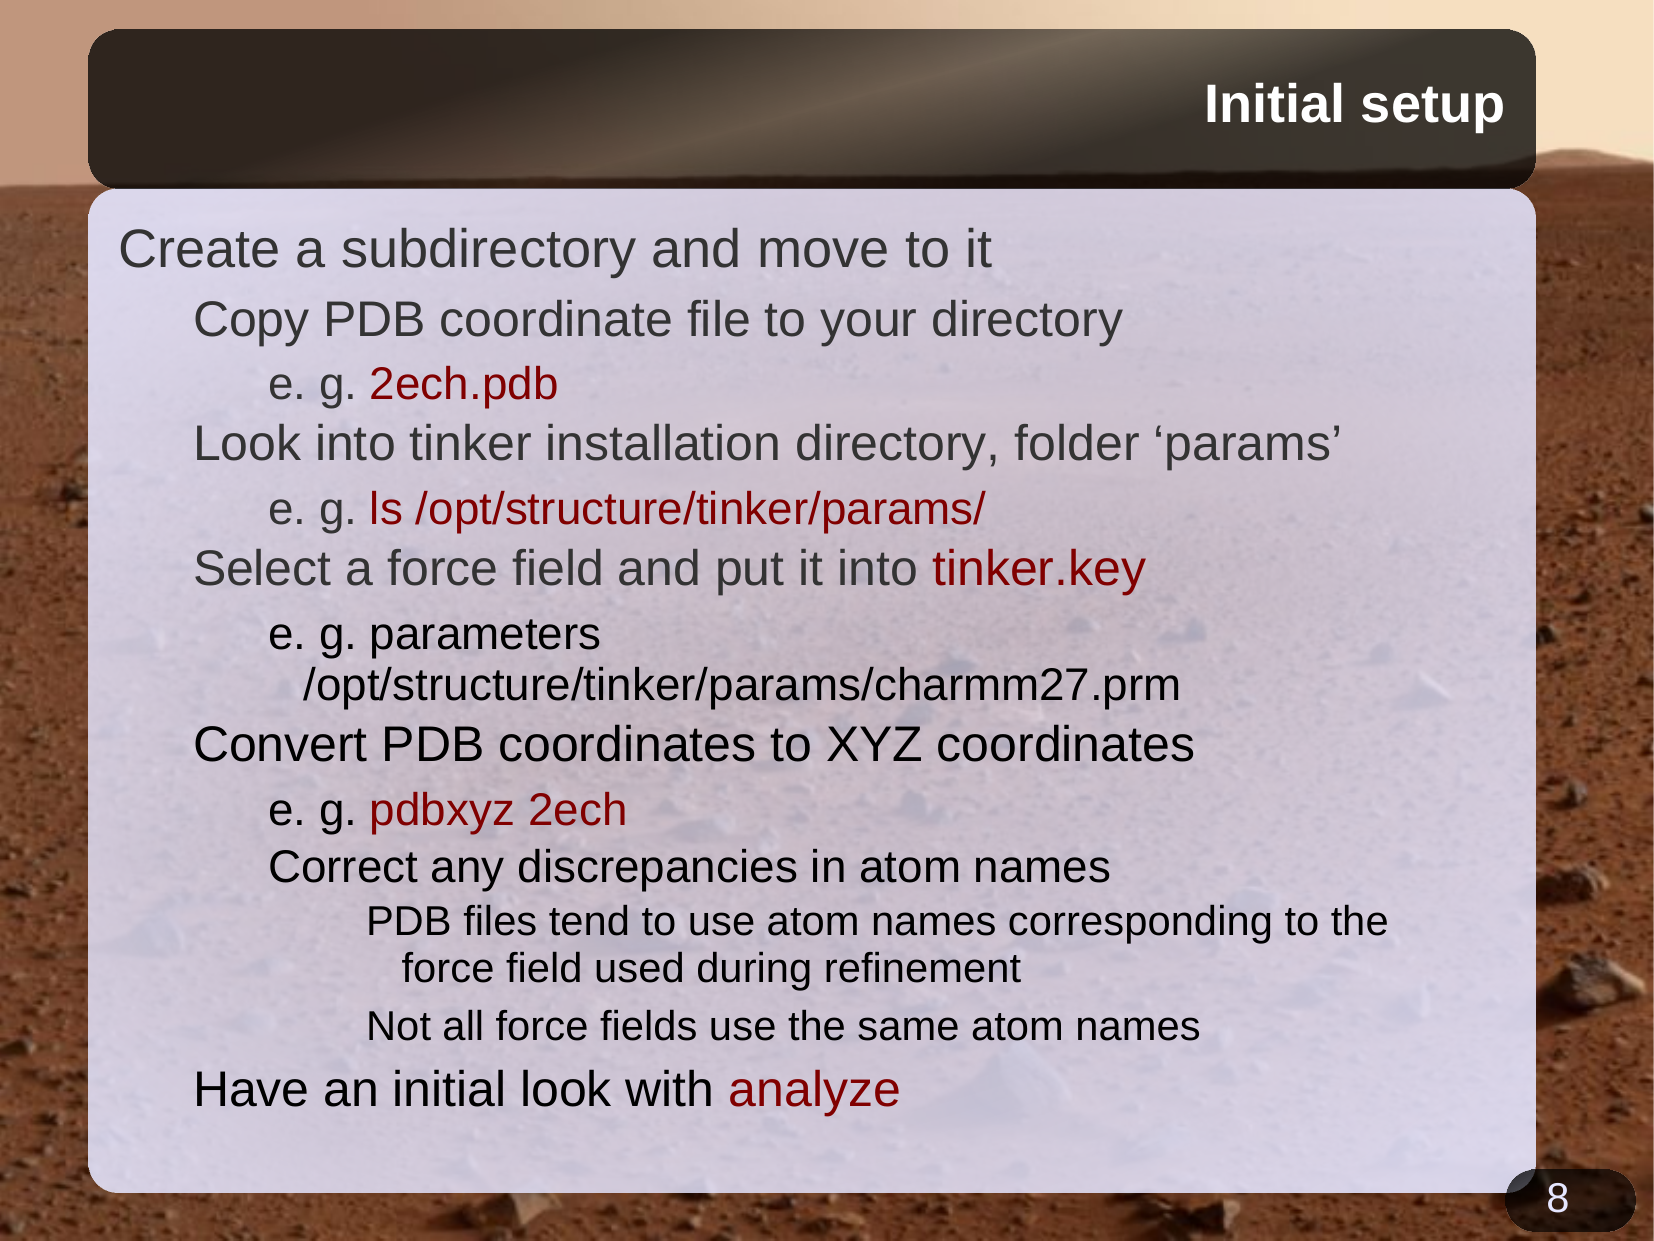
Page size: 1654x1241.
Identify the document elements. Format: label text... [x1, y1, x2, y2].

picture [0, 0, 1654, 1241]
list Create a subdirectory and move to it Copy PDB coordinate file to your directory e. g. 2ech.pdb Look into tinker installation directory, folder ‘params’ e. g. ls /opt/structure/tinker/params/ Select a force field and put it into tinker.key e. g. parameters /opt/structure/tinker/params/charmm27.prm Convert PDB coordinates to XYZ coordinates e. g. pdbxyz 2ech Correct any discrepancies in atom names PDB files tend to use atom names corresponding to the force field used during refinement Not all force fields use the same atom names Have an initial look with analyze [118, 218, 1477, 1164]
title Initial setup [118, 59, 1506, 148]
